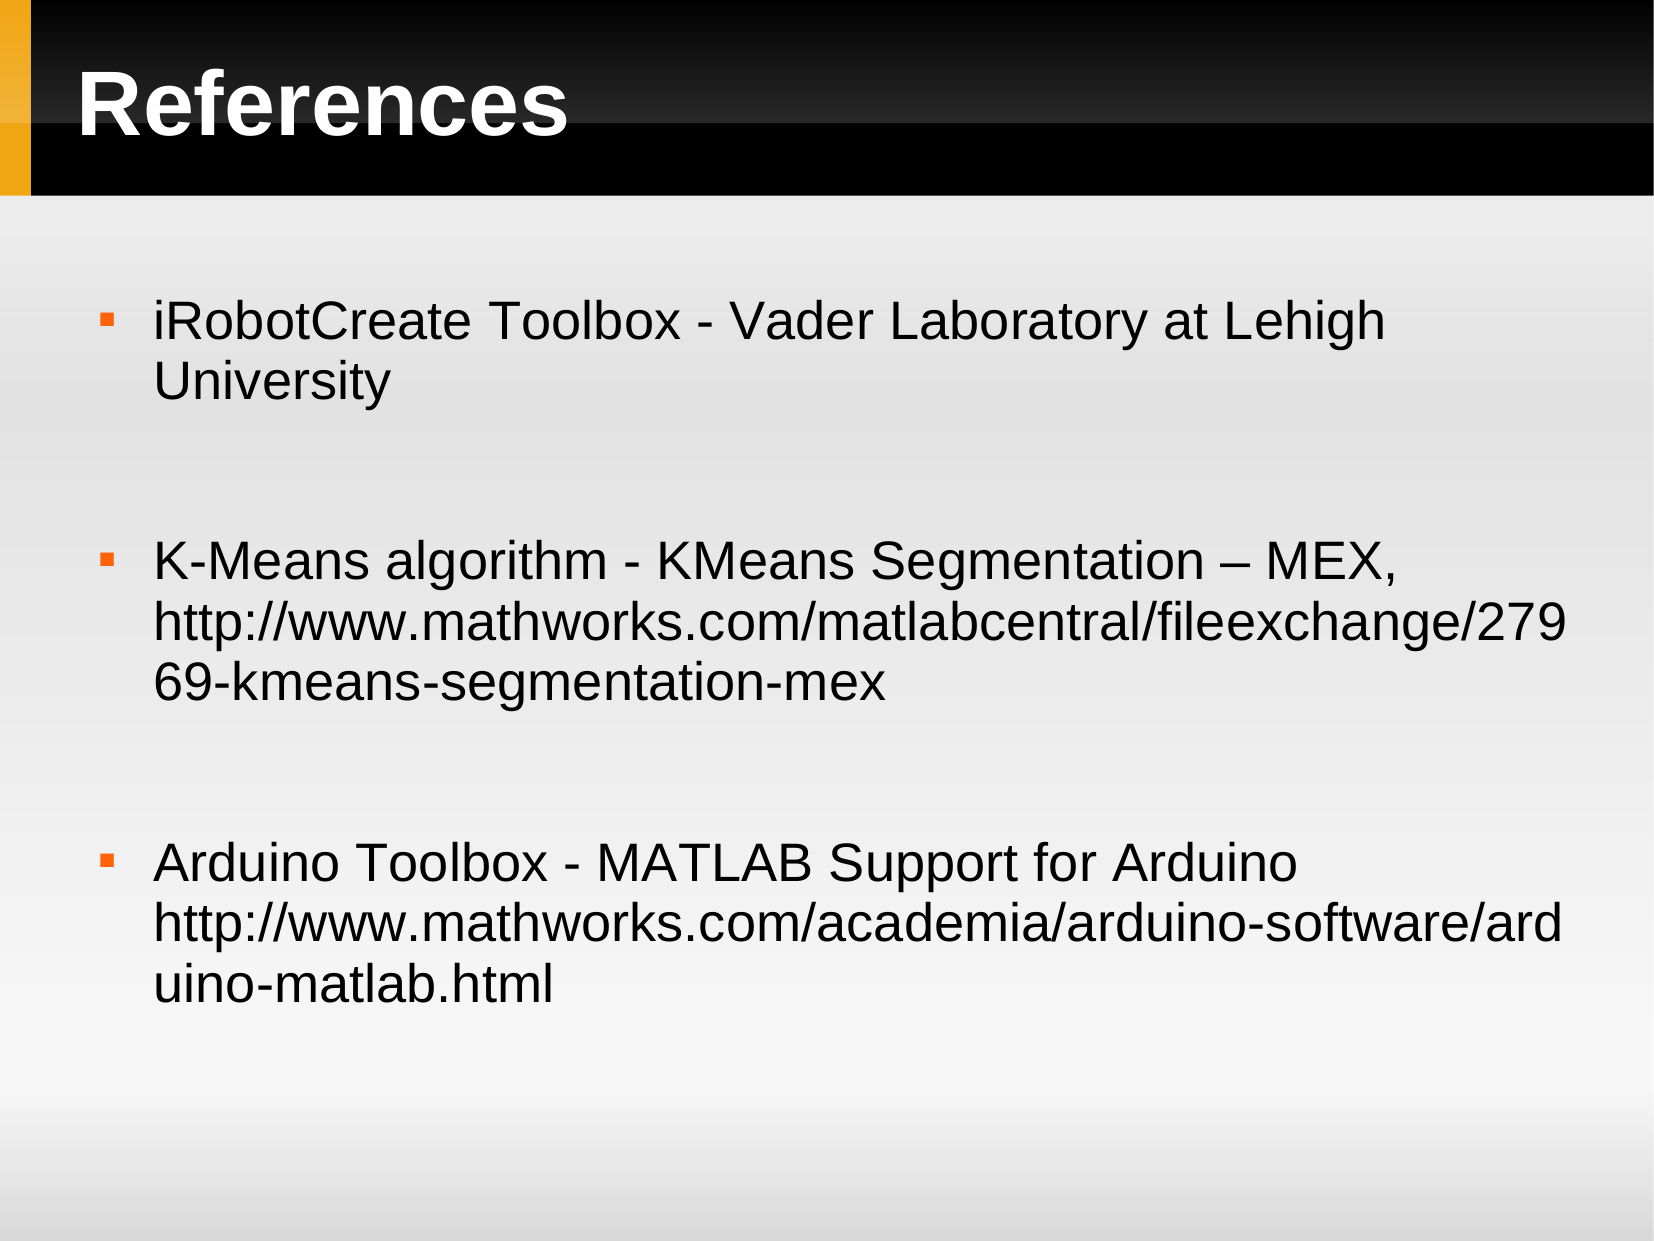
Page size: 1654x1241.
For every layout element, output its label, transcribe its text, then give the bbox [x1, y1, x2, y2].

list iRobotCreate Toolbox - Vader Laboratory at Lehigh University K-Means algorithm - KMeans Segmentation – MEX, http://www.mathworks.com/matlabcentral/fileexchange/27969-kmeans-segmentation-mex Arduino Toolbox - MATLAB Support for Arduino http://www.mathworks.com/academia/arduino-software/arduino-matlab.html [82, 290, 1571, 1109]
title References [76, 0, 1565, 208]
picture [0, 0, 1654, 1241]
